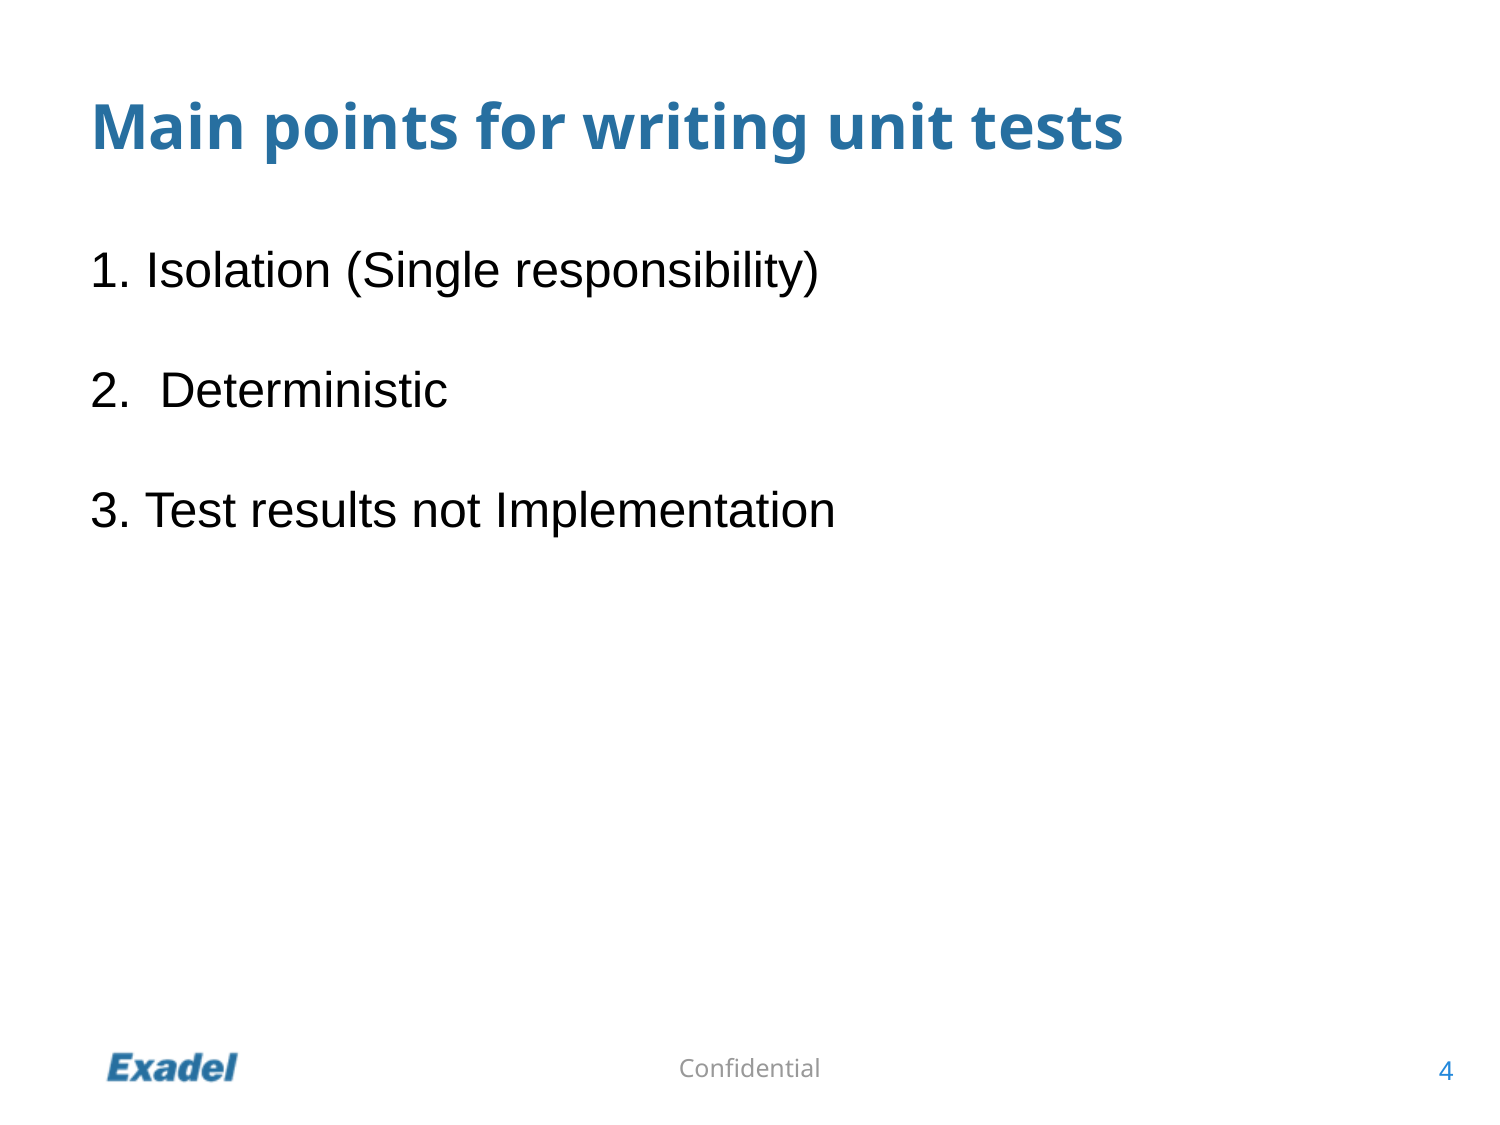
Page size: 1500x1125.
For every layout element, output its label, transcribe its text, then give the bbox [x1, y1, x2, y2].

slide_number <number> [1378, 1026, 1469, 1113]
title Main points for writing unit tests [75, 45, 1425, 178]
picture [75, 1039, 282, 1102]
text_box 1. Isolation (Single responsibility) 2. Deterministic 3. Test results not Implementation [75, 222, 1279, 616]
